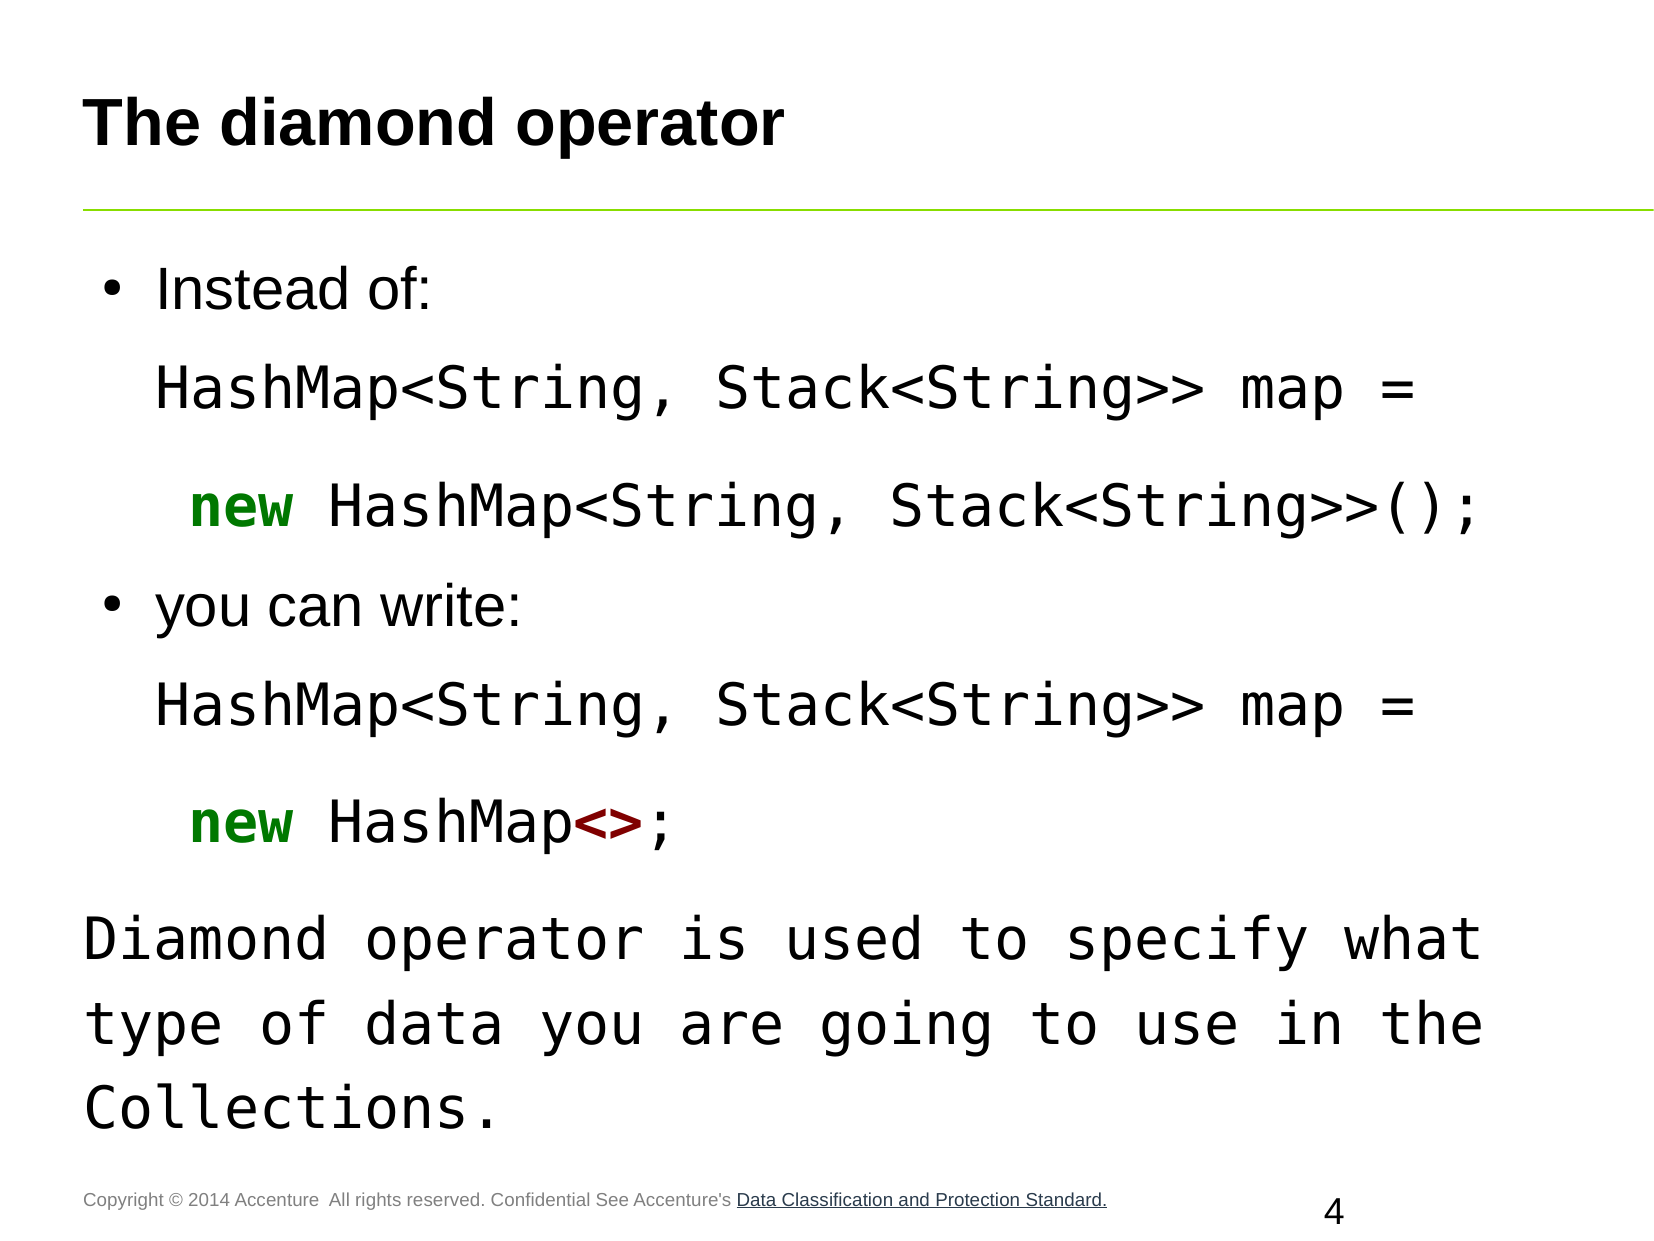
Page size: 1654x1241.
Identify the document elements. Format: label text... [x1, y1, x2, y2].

title The diamond operator [82, 67, 1571, 177]
text_box <number> [1309, 1157, 1654, 1241]
list Instead of: HashMap<String, Stack<String>> map = new HashMap<String, Stack<String>>(); you can write: HashMap<String, Stack<String>> map = new HashMap<>; Diamond operator is used to specify what type of data you are going to use in the Collections. [84, 255, 1573, 1166]
